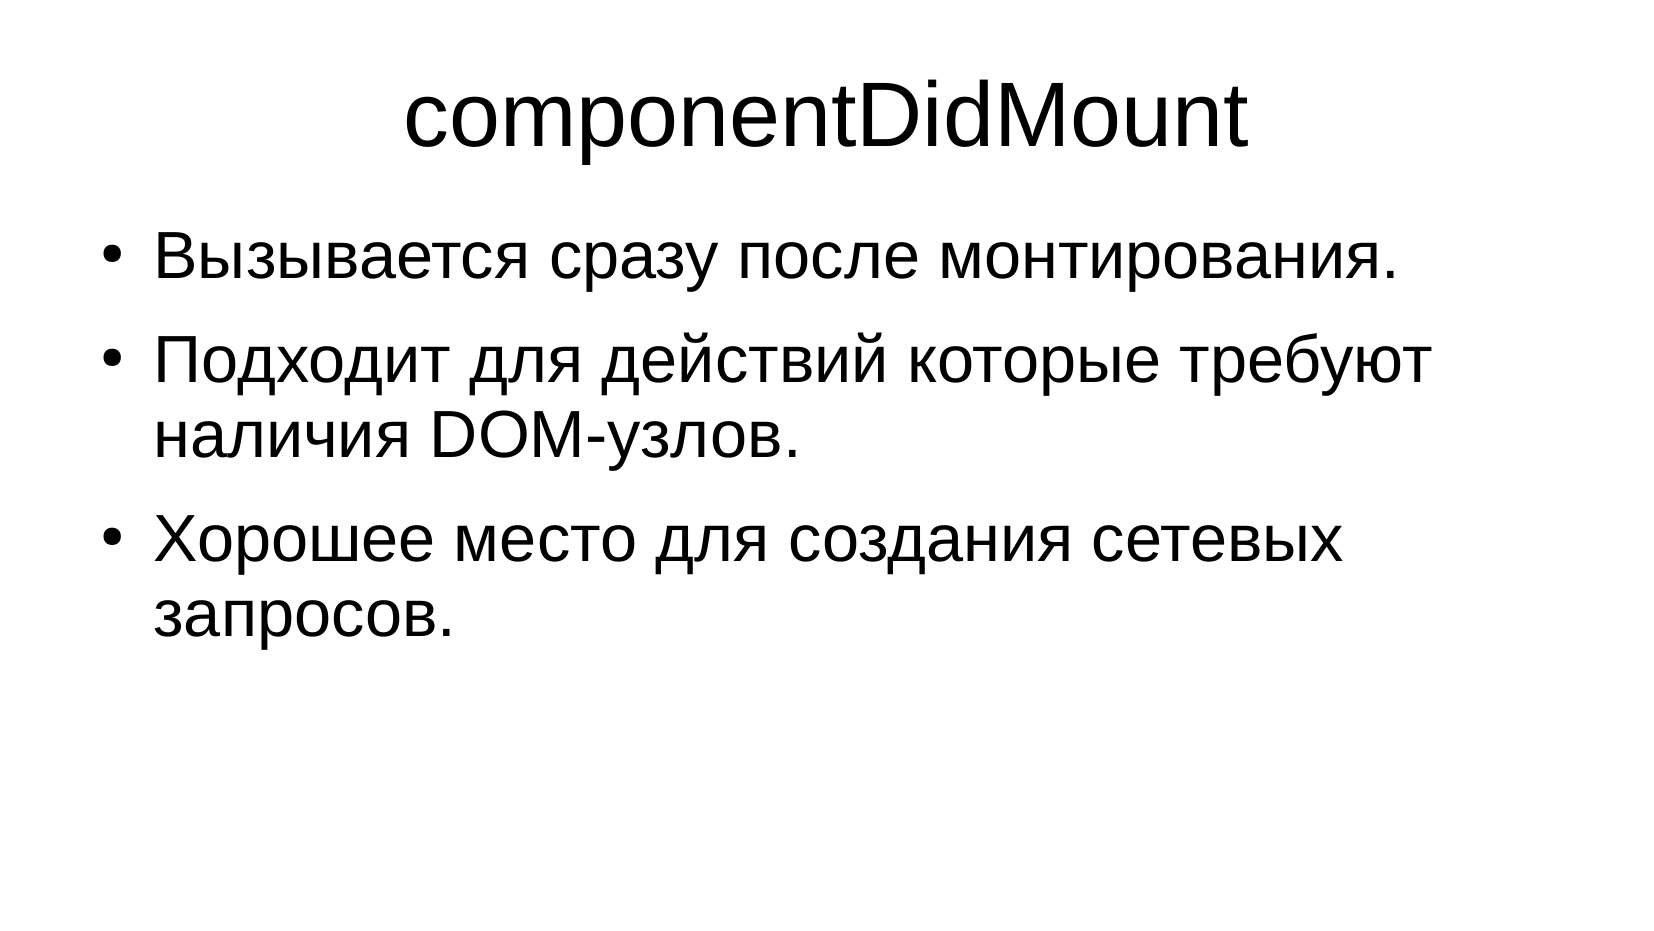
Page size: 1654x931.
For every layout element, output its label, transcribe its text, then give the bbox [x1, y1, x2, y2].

title componentDidMount [82, 37, 1571, 193]
list Вызывается сразу после монтирования. Подходит для действий которые требуют наличия DOM-узлов. Хорошее место для создания сетевых запросов. [82, 217, 1571, 758]
